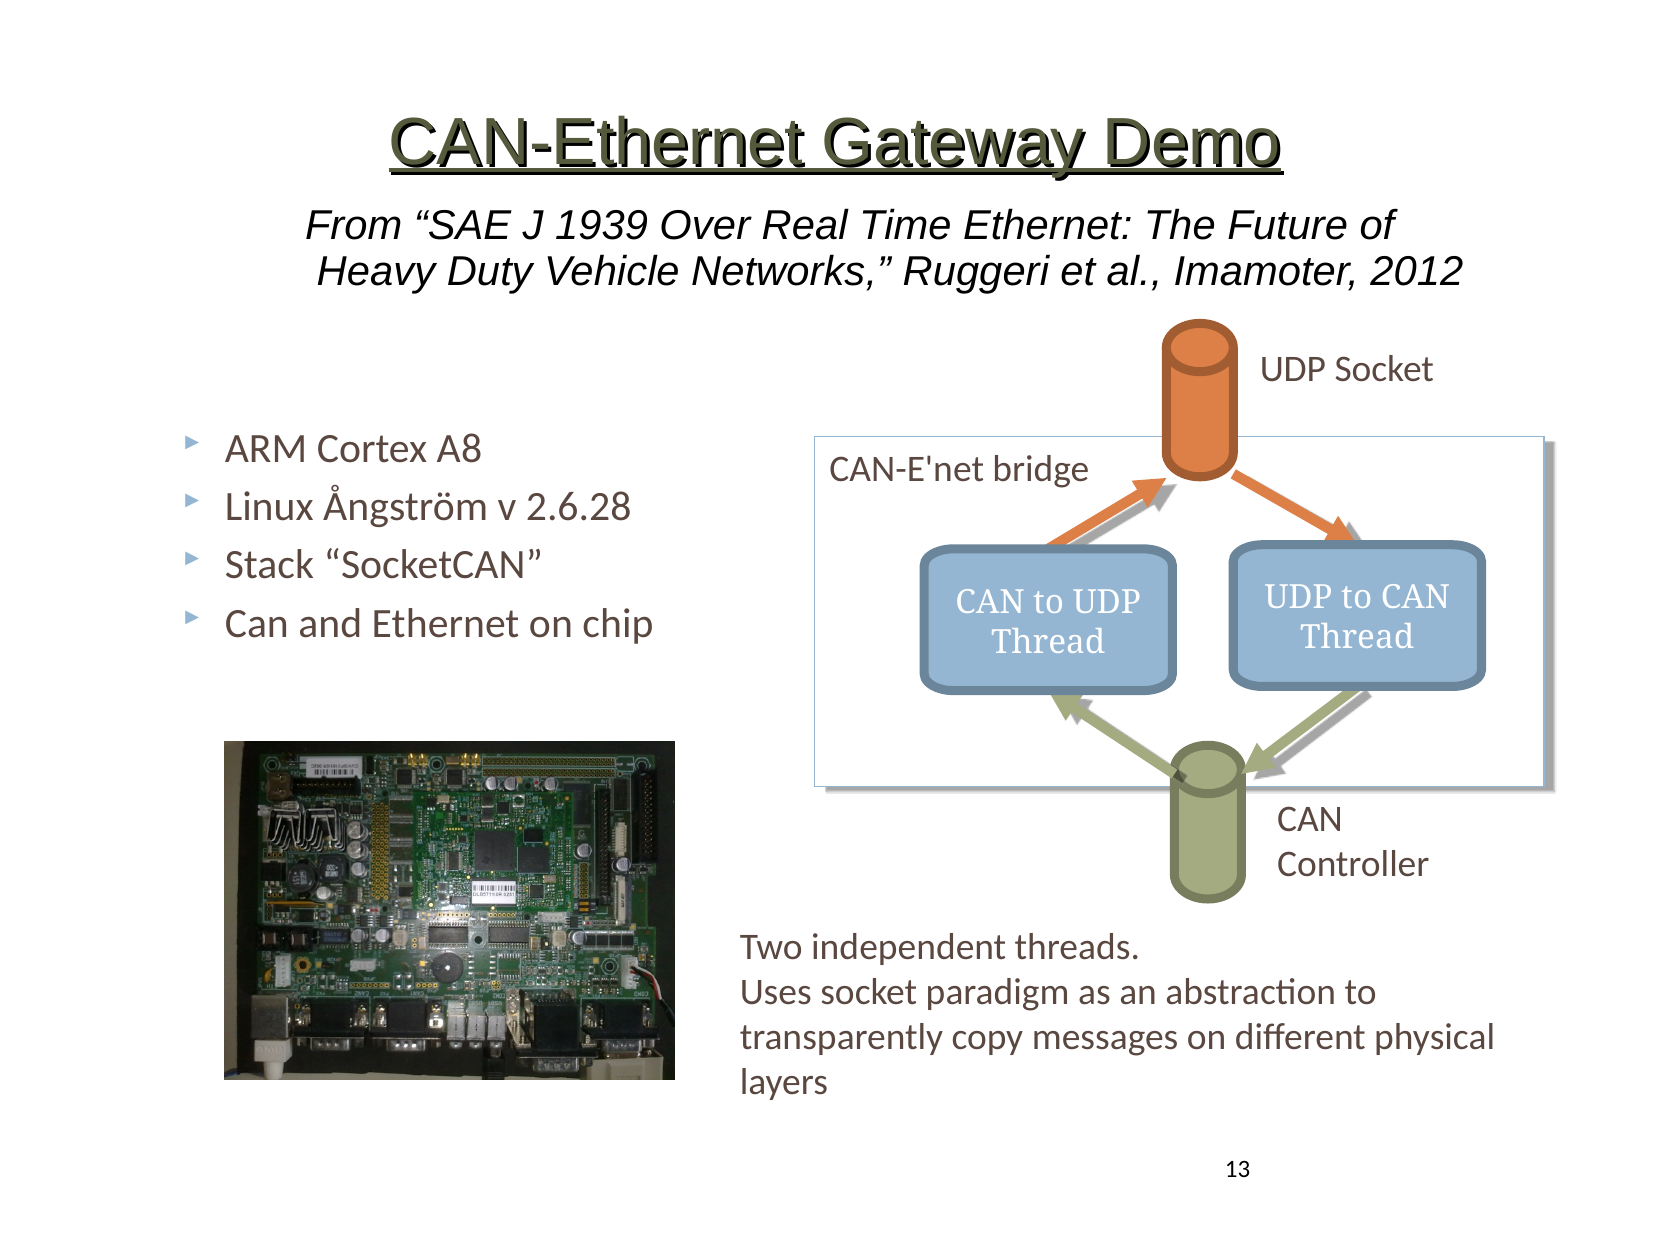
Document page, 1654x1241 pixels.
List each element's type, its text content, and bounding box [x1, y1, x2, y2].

text_box [1174, 745, 1242, 899]
text_box CAN Controller [1262, 786, 1481, 892]
text_box CAN to UDP Thread [924, 548, 1173, 691]
list ARM Cortex A8 Linux Ångström v 2.6.28 Stack “SocketCAN” Can and Ethernet on chip [150, 412, 788, 712]
text_box <number> [1174, 1130, 1525, 1191]
text_box UDP Socket [1244, 336, 1463, 397]
text_box From “SAE J 1939 Over Real Time Ethernet: The Future of Heavy Duty Vehicle Networks,” Ruggeri et al., Imamoter, 2012 [290, 194, 1478, 302]
title CAN-Ethernet Gateway Demo [159, 90, 1510, 194]
text_box Two independent threads. Uses socket paradigm as an abstraction to transparently copy messages on different physical layers [724, 914, 1550, 1110]
picture [224, 741, 675, 1080]
text_box CAN-E'net bridge [814, 436, 1544, 787]
text_box UDP to CAN Thread [1233, 544, 1482, 687]
text_box [1166, 323, 1234, 477]
